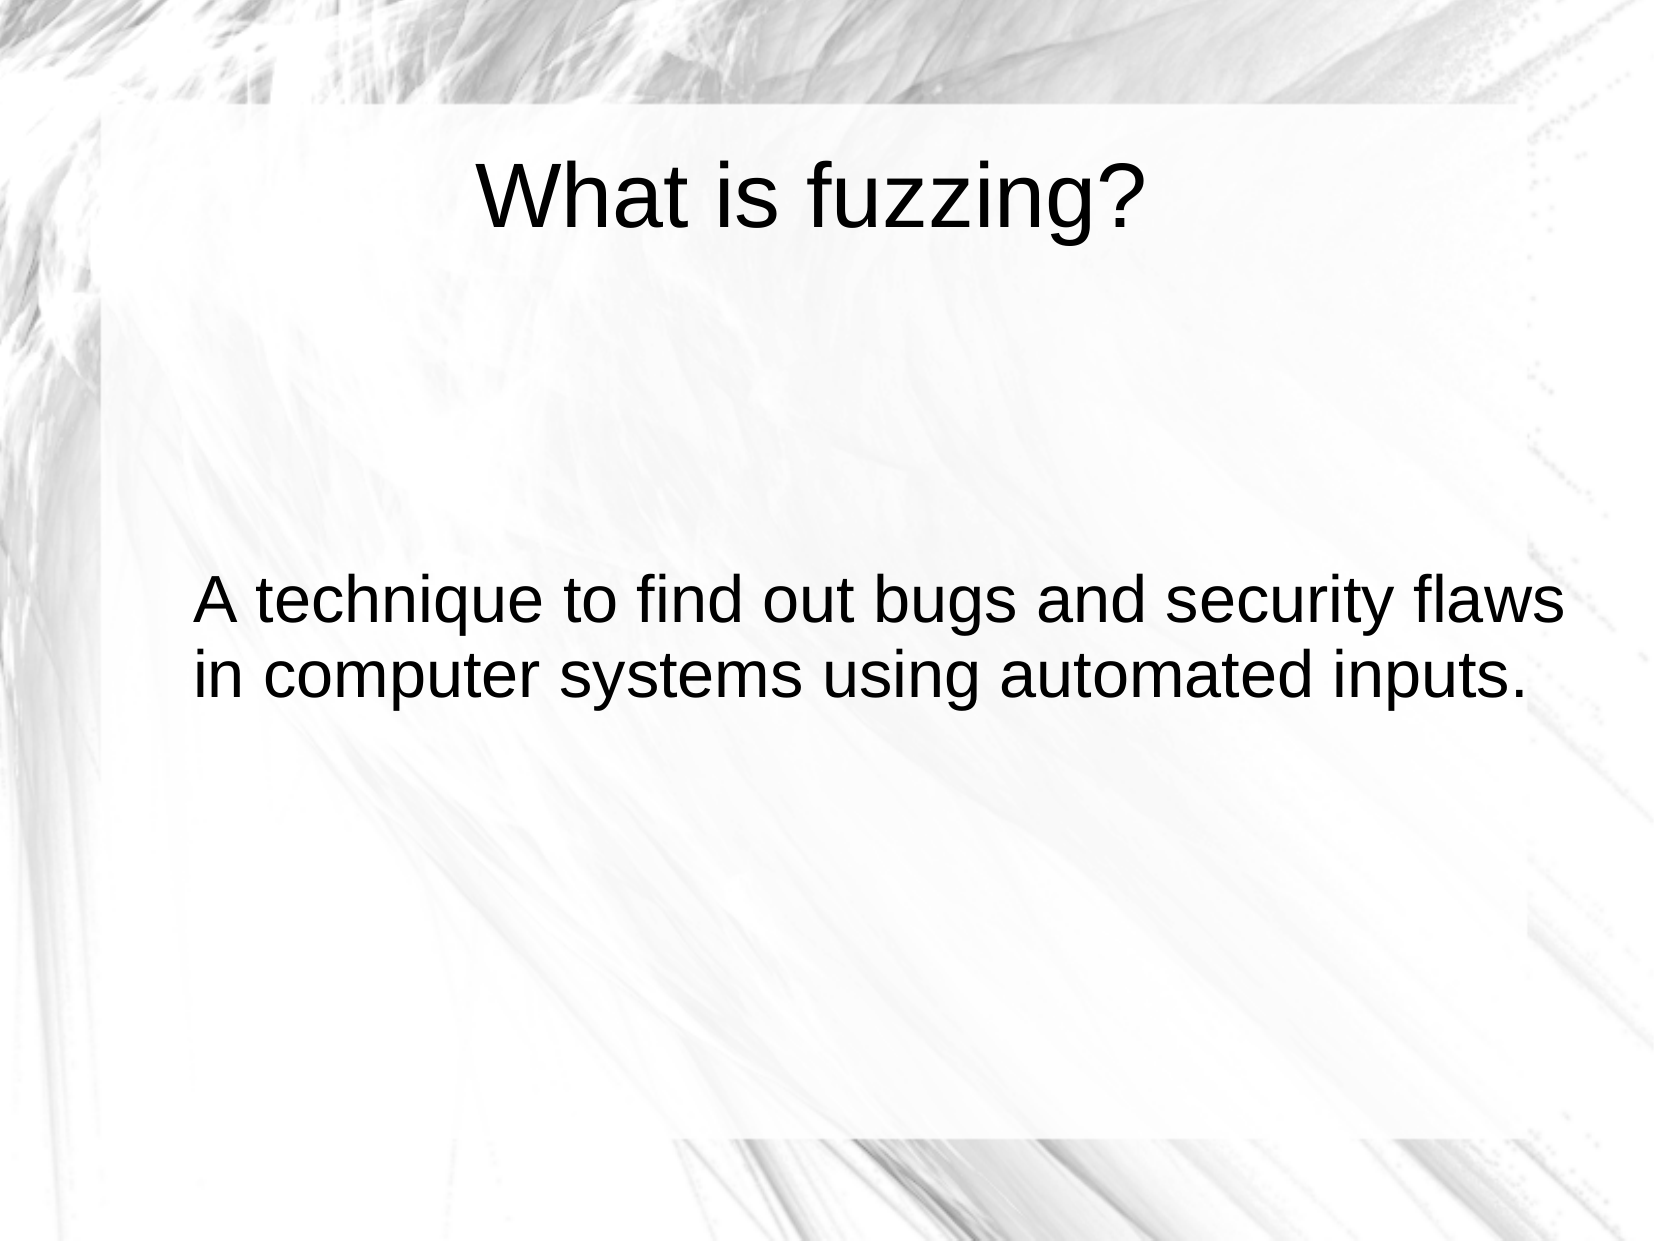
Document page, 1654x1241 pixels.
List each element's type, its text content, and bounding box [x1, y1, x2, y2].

picture [0, 0, 1654, 1241]
title What is fuzzing? [118, 112, 1506, 281]
list A technique to find out bugs and security flaws in computer systems using automated inputs. [122, 562, 1576, 768]
